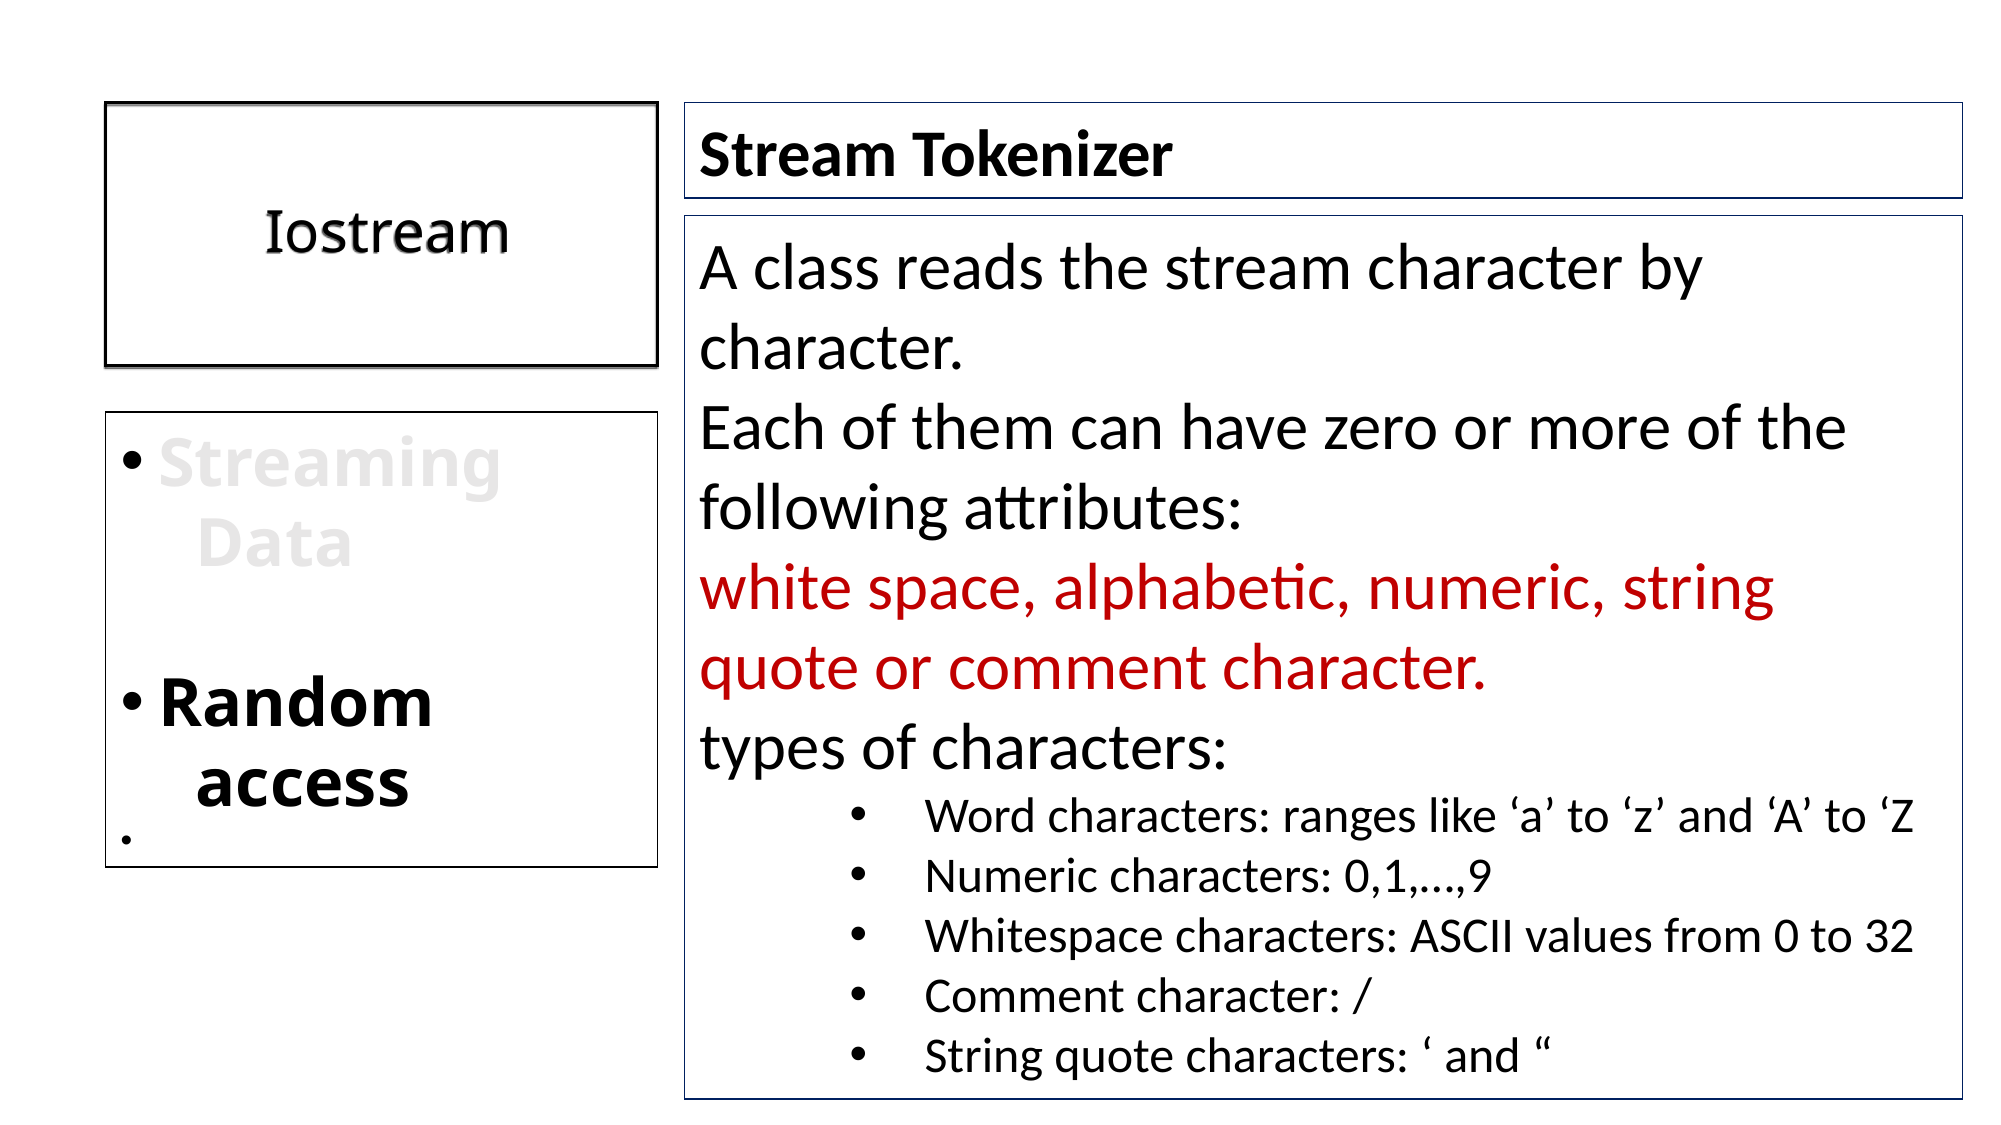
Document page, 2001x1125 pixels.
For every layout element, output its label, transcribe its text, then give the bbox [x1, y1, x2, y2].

text_box A class reads the stream character by character. Each of them can have zero or more of the following attributes: white space, alphabetic, numeric, string quote or comment character. types of characters: Word characters: ranges like ‘a’ to ‘z’ and ‘A’ to ‘Z Numeric characters: 0,1,…,9 Whitespace characters: ASCII values from 0 to 32 Comment character: / String quote characters: ‘ and “ [684, 215, 1963, 1100]
list Streaming Data Random access [105, 490, 658, 789]
text_box Stream Tokenizer [684, 102, 1963, 199]
title Iostream [105, 102, 658, 366]
